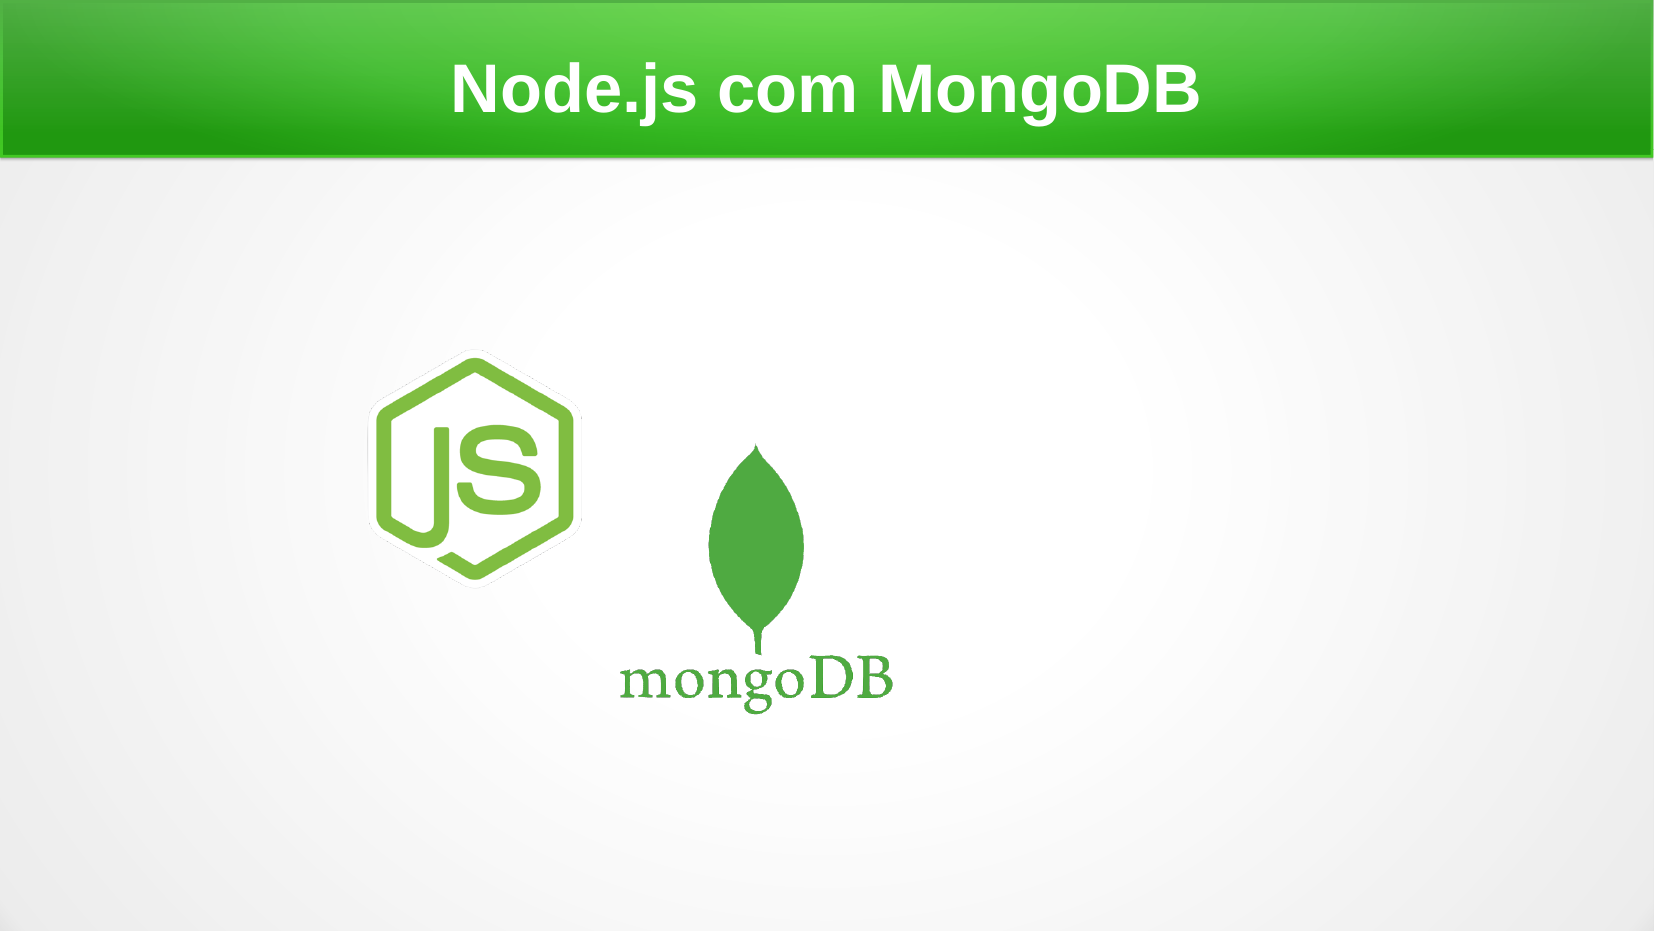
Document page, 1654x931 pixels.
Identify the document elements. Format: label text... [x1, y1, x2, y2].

picture [307, 307, 898, 721]
title Node.js com MongoDB [82, 35, 1571, 142]
